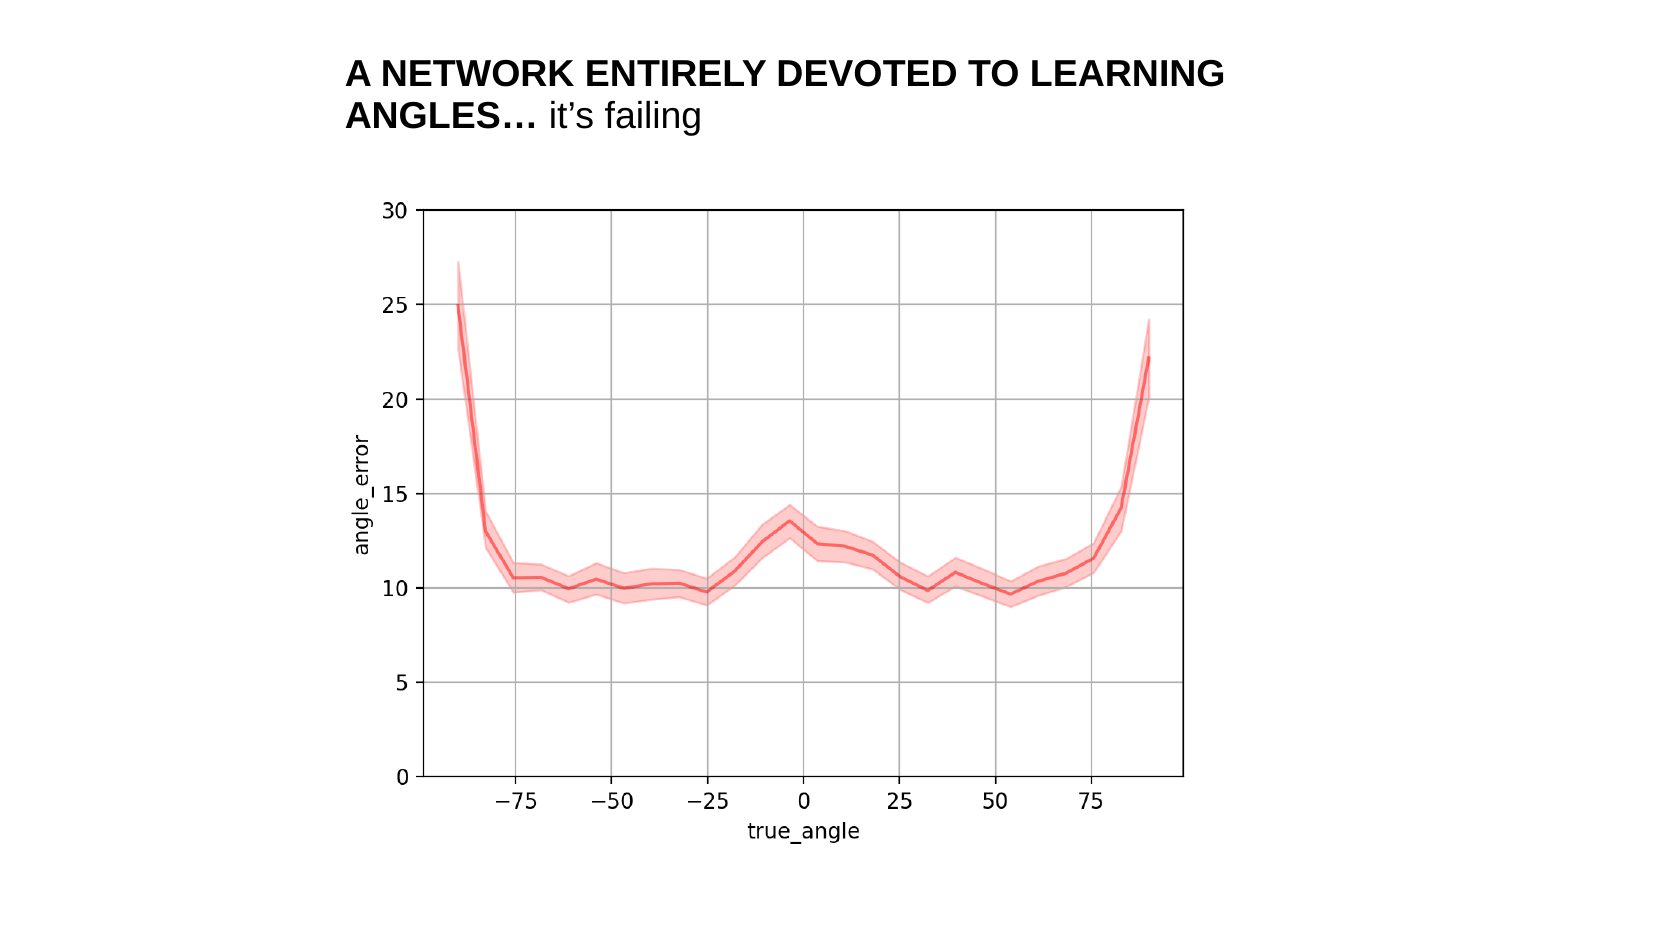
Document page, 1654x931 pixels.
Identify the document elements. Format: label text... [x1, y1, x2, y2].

picture [345, 179, 1232, 856]
text_box A NETWORK ENTIRELY DEVOTED TO LEARNING ANGLES… it’s failing [330, 45, 1381, 144]
